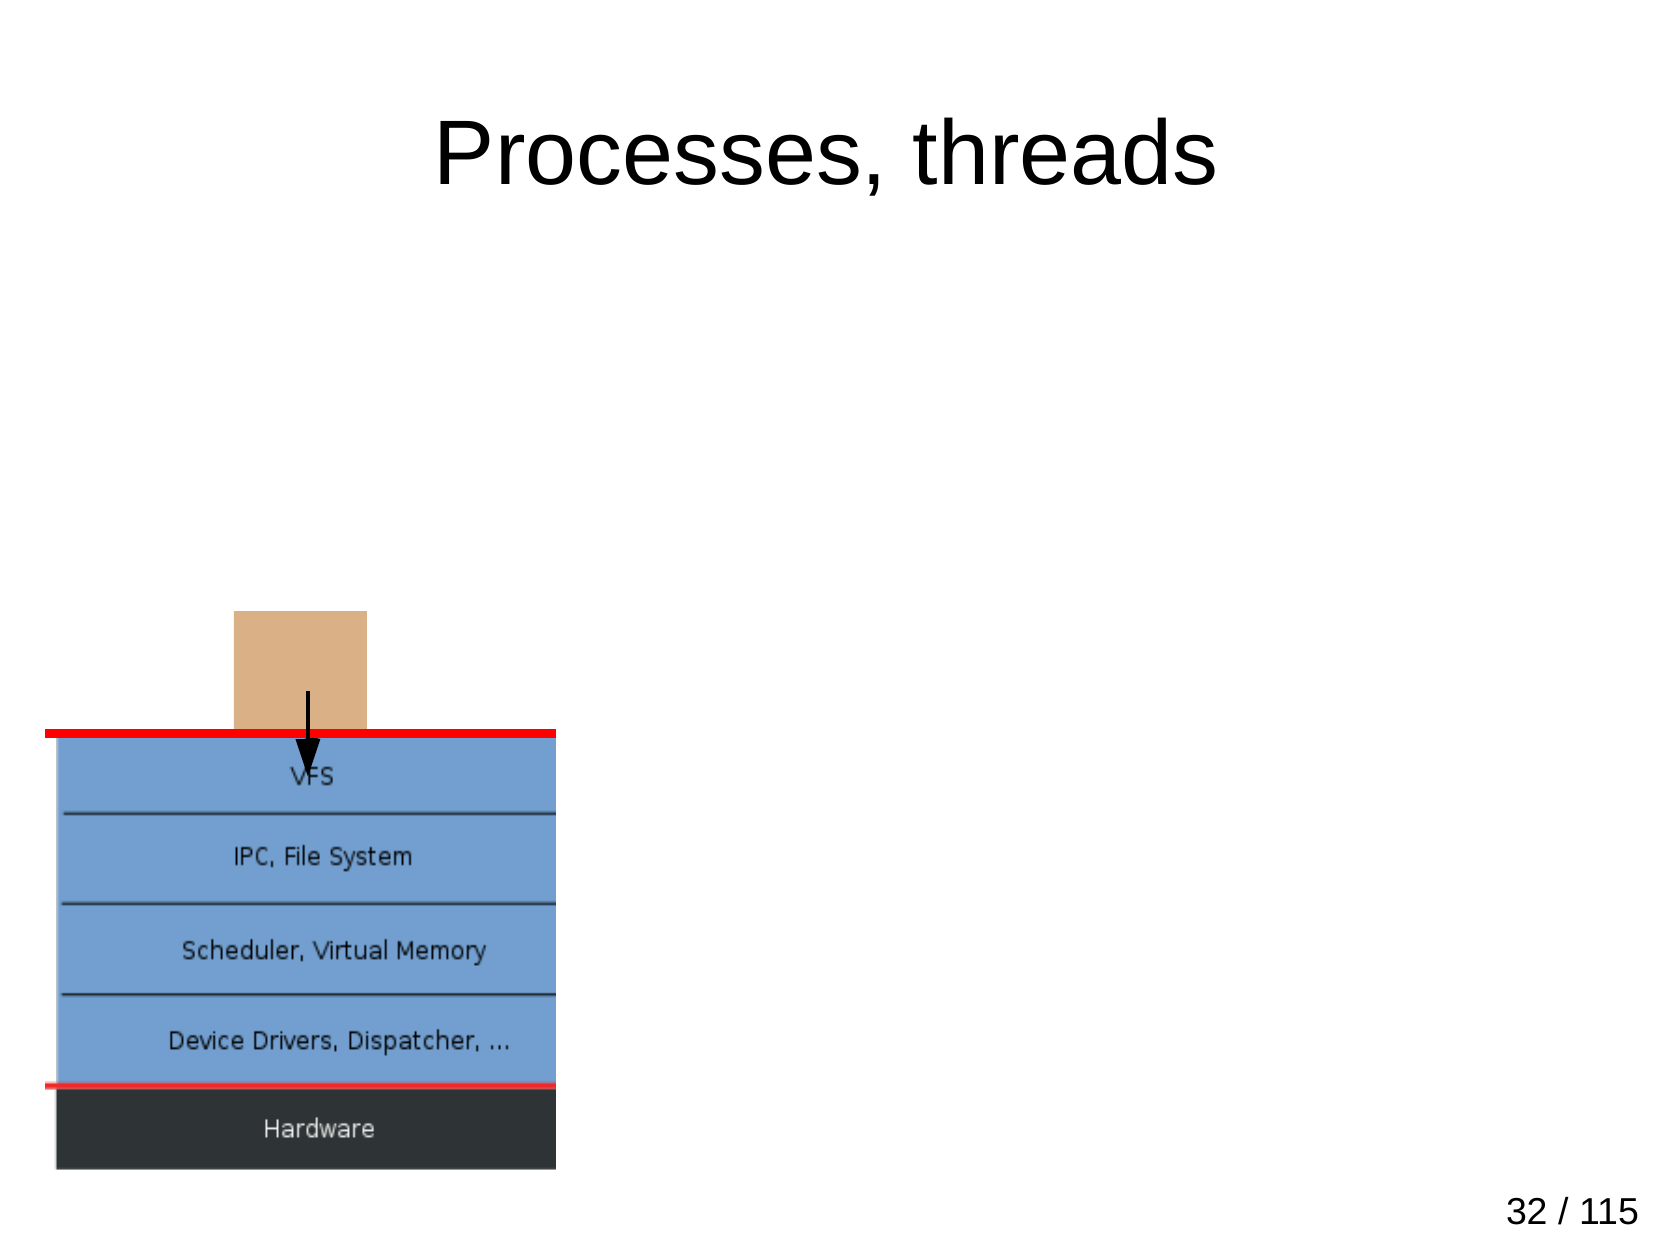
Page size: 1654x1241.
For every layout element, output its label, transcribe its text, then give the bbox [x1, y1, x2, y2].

title Processes, threads [82, 49, 1571, 257]
picture [45, 738, 556, 1202]
text_box [233, 611, 367, 729]
text_box <number> / 115 [1380, 1183, 1654, 1241]
